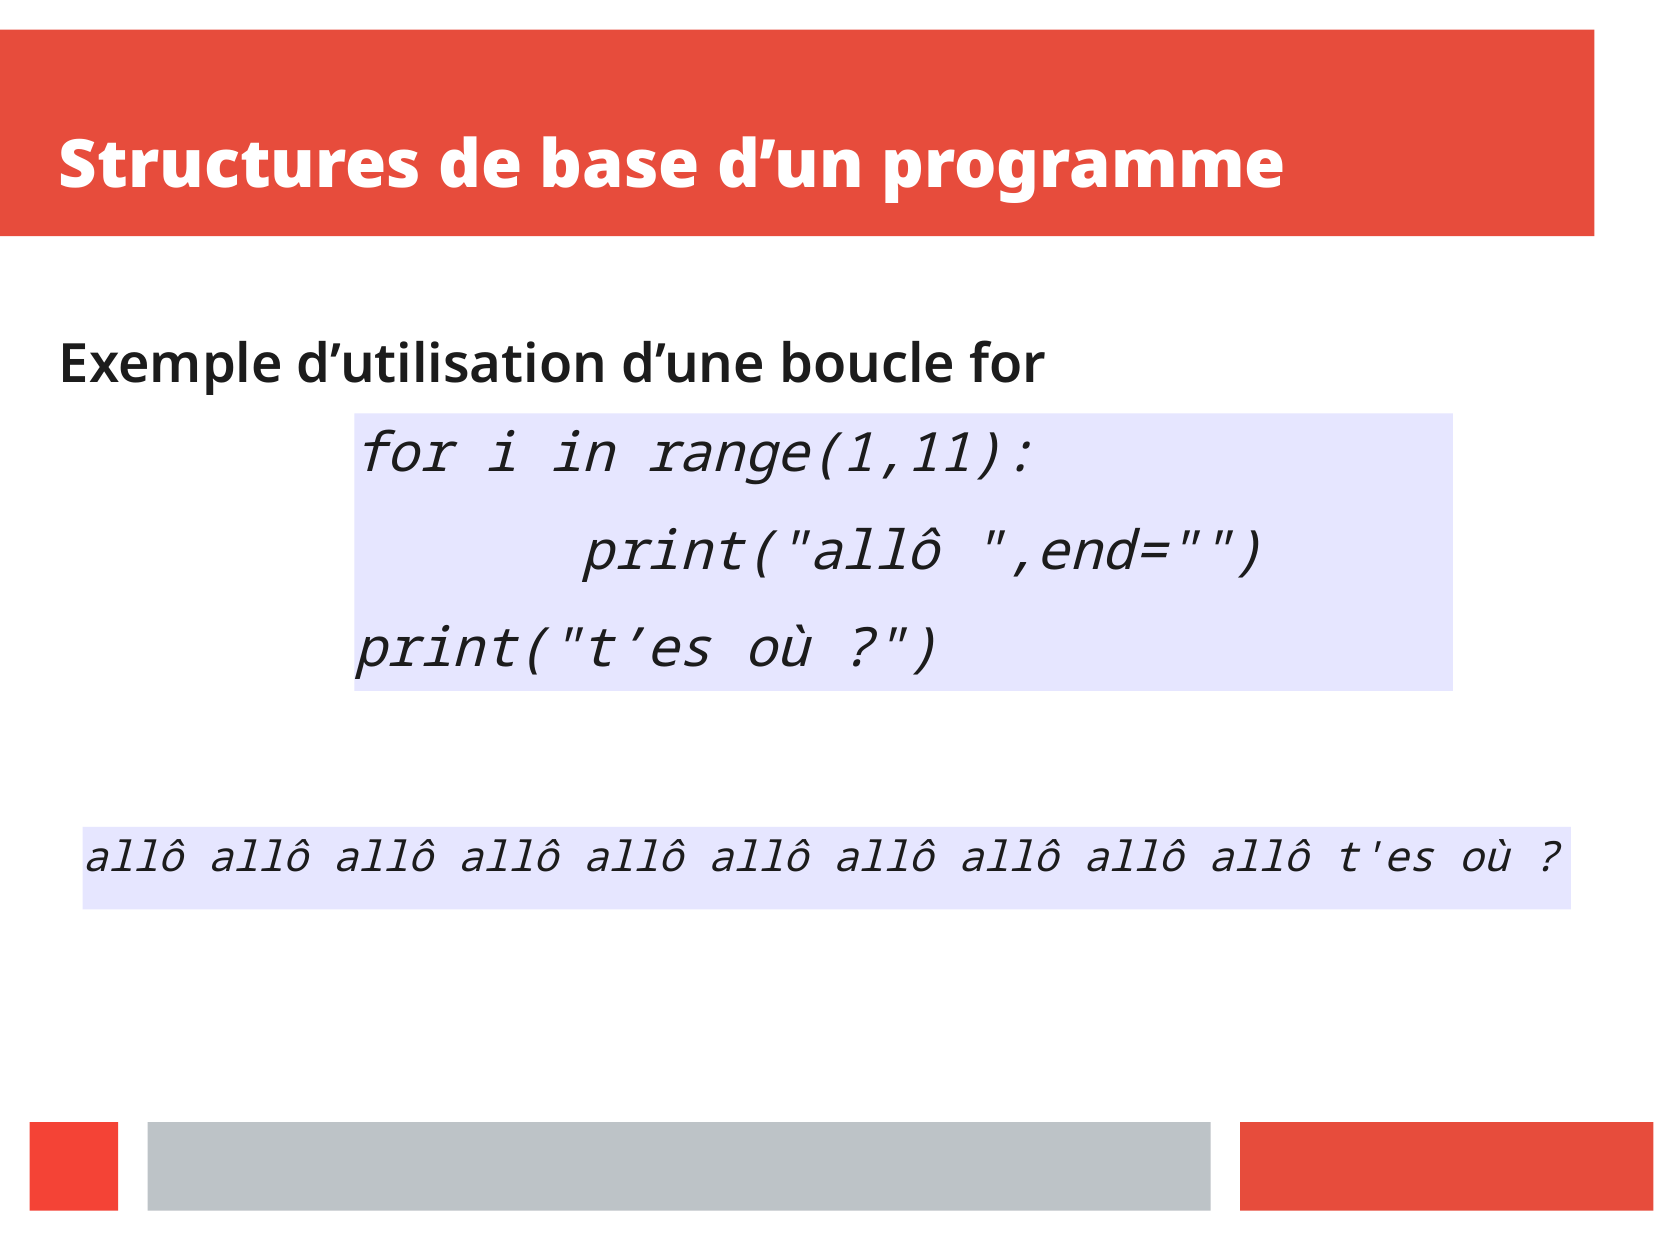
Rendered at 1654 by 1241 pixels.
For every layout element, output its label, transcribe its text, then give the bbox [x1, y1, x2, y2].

list for i in range(1,11): print("allô ",end="") print("t’es où ?") [354, 413, 1453, 691]
list Exemple d’utilisation d’une boucle for [59, 324, 1565, 691]
title Structures de base d’un programme [59, 59, 1595, 207]
list allô allô allô allô allô allô allô allô allô allô t'es où ? [82, 826, 1571, 910]
